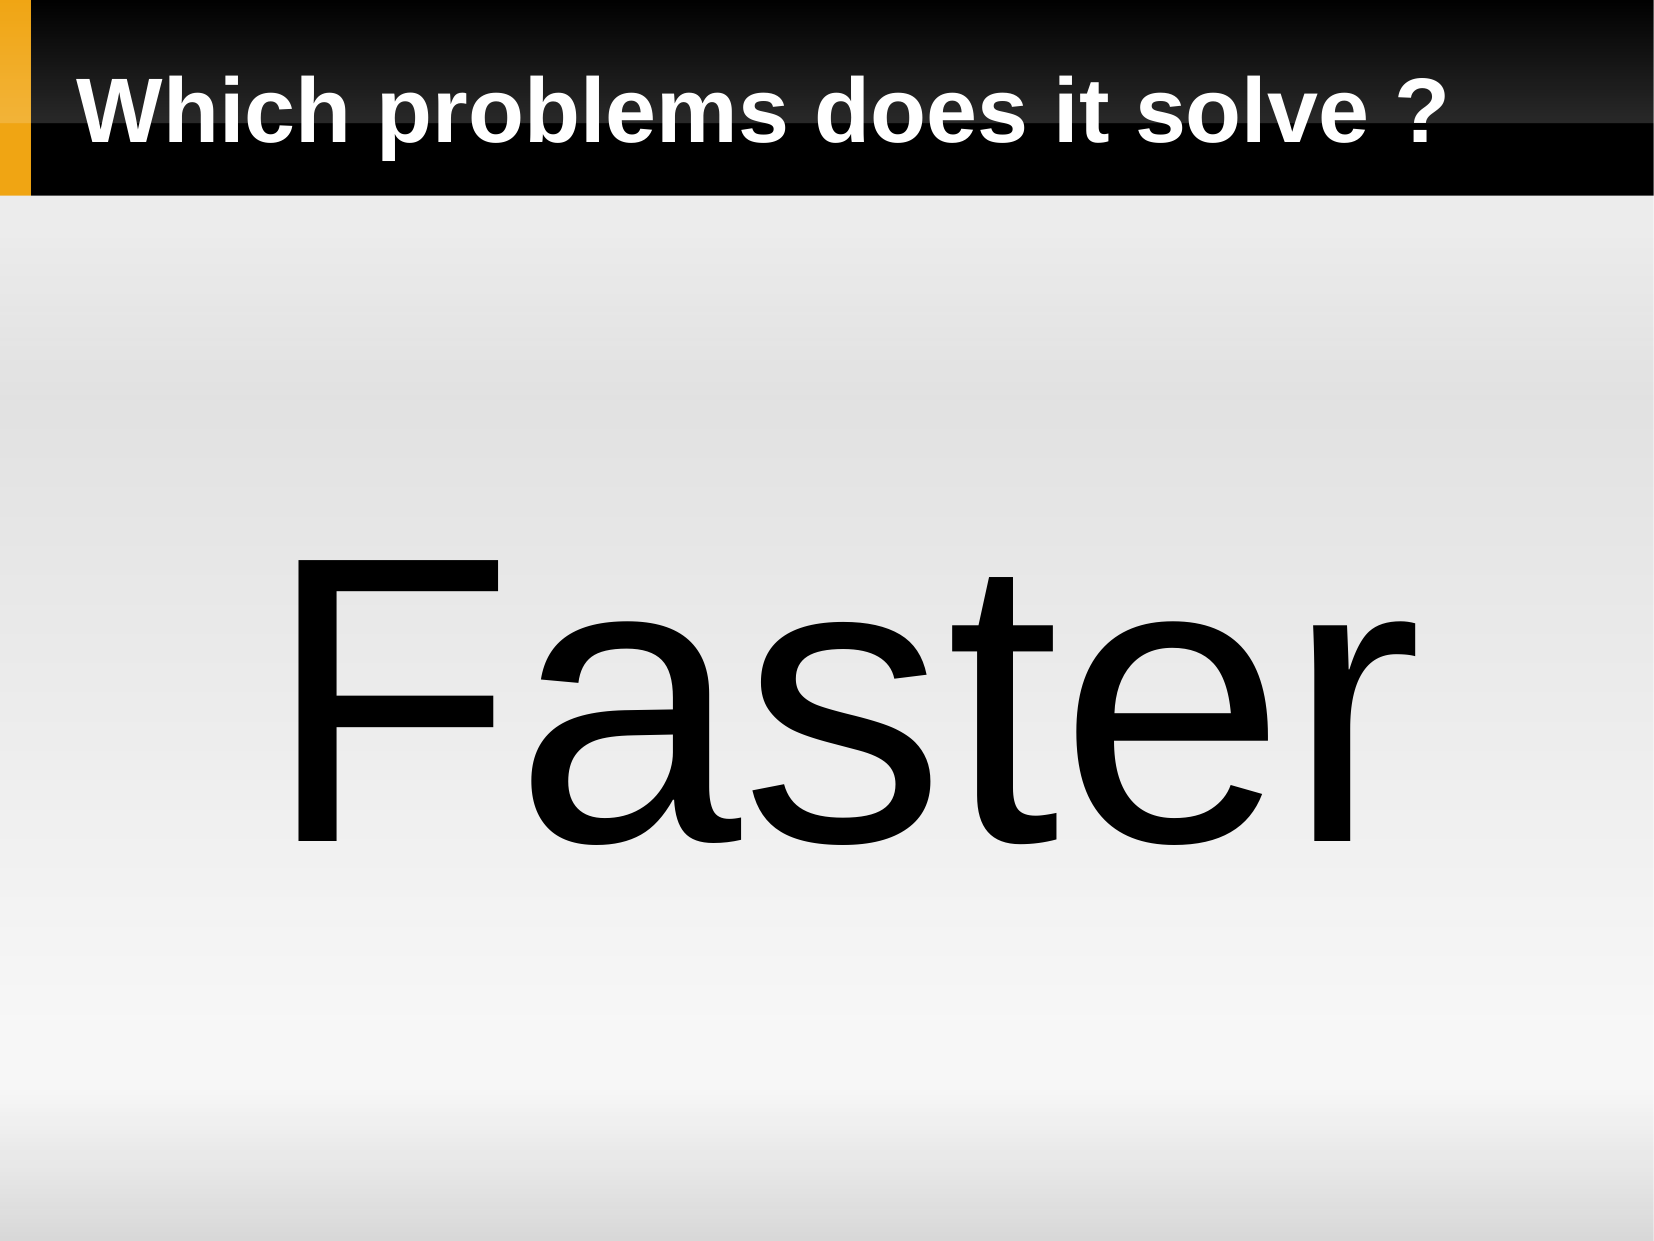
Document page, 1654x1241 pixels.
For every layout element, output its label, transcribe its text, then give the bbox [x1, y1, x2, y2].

title Which problems does it solve ? [76, 14, 1565, 207]
picture [0, 0, 1654, 1241]
subtitle Faster [82, 297, 1571, 1102]
